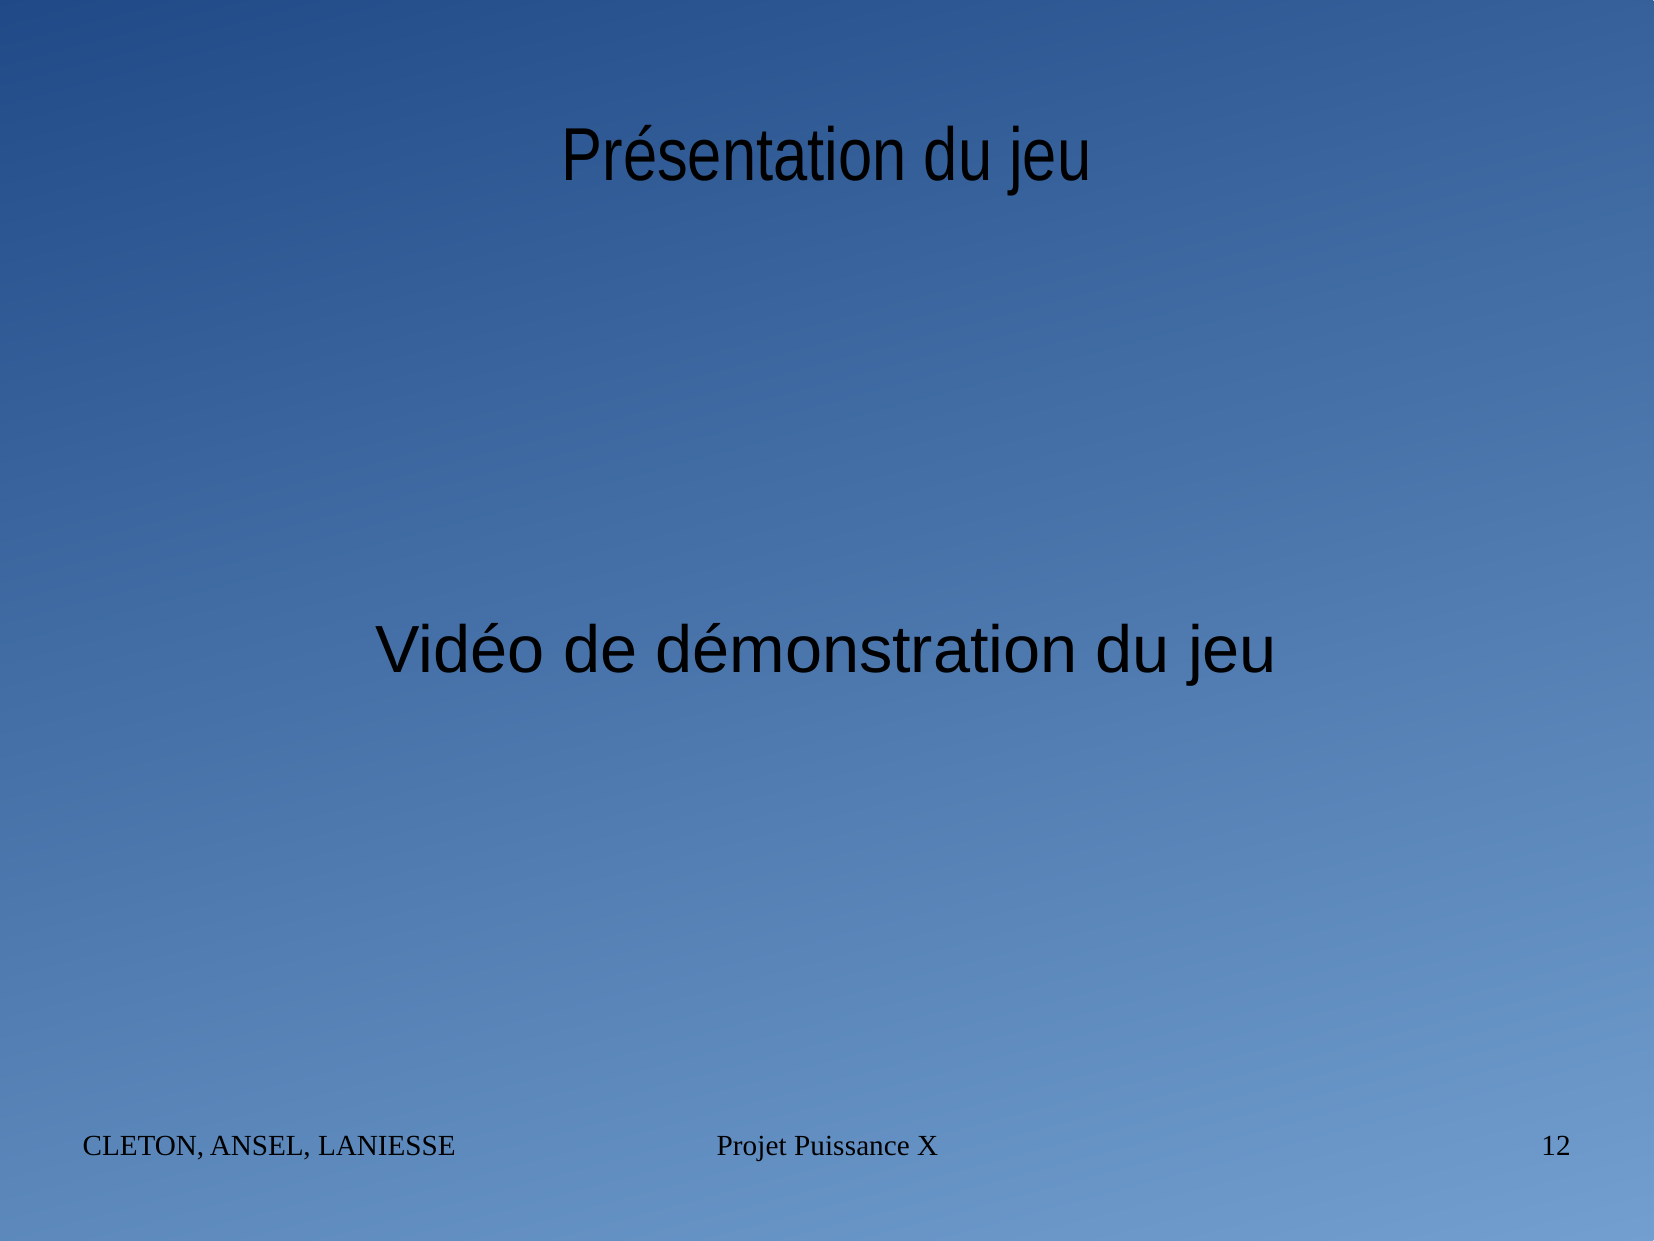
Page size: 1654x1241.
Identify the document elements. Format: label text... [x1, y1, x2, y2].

title Présentation du jeu [82, 49, 1571, 257]
subtitle Vidéo de démonstration du jeu [82, 290, 1571, 1010]
